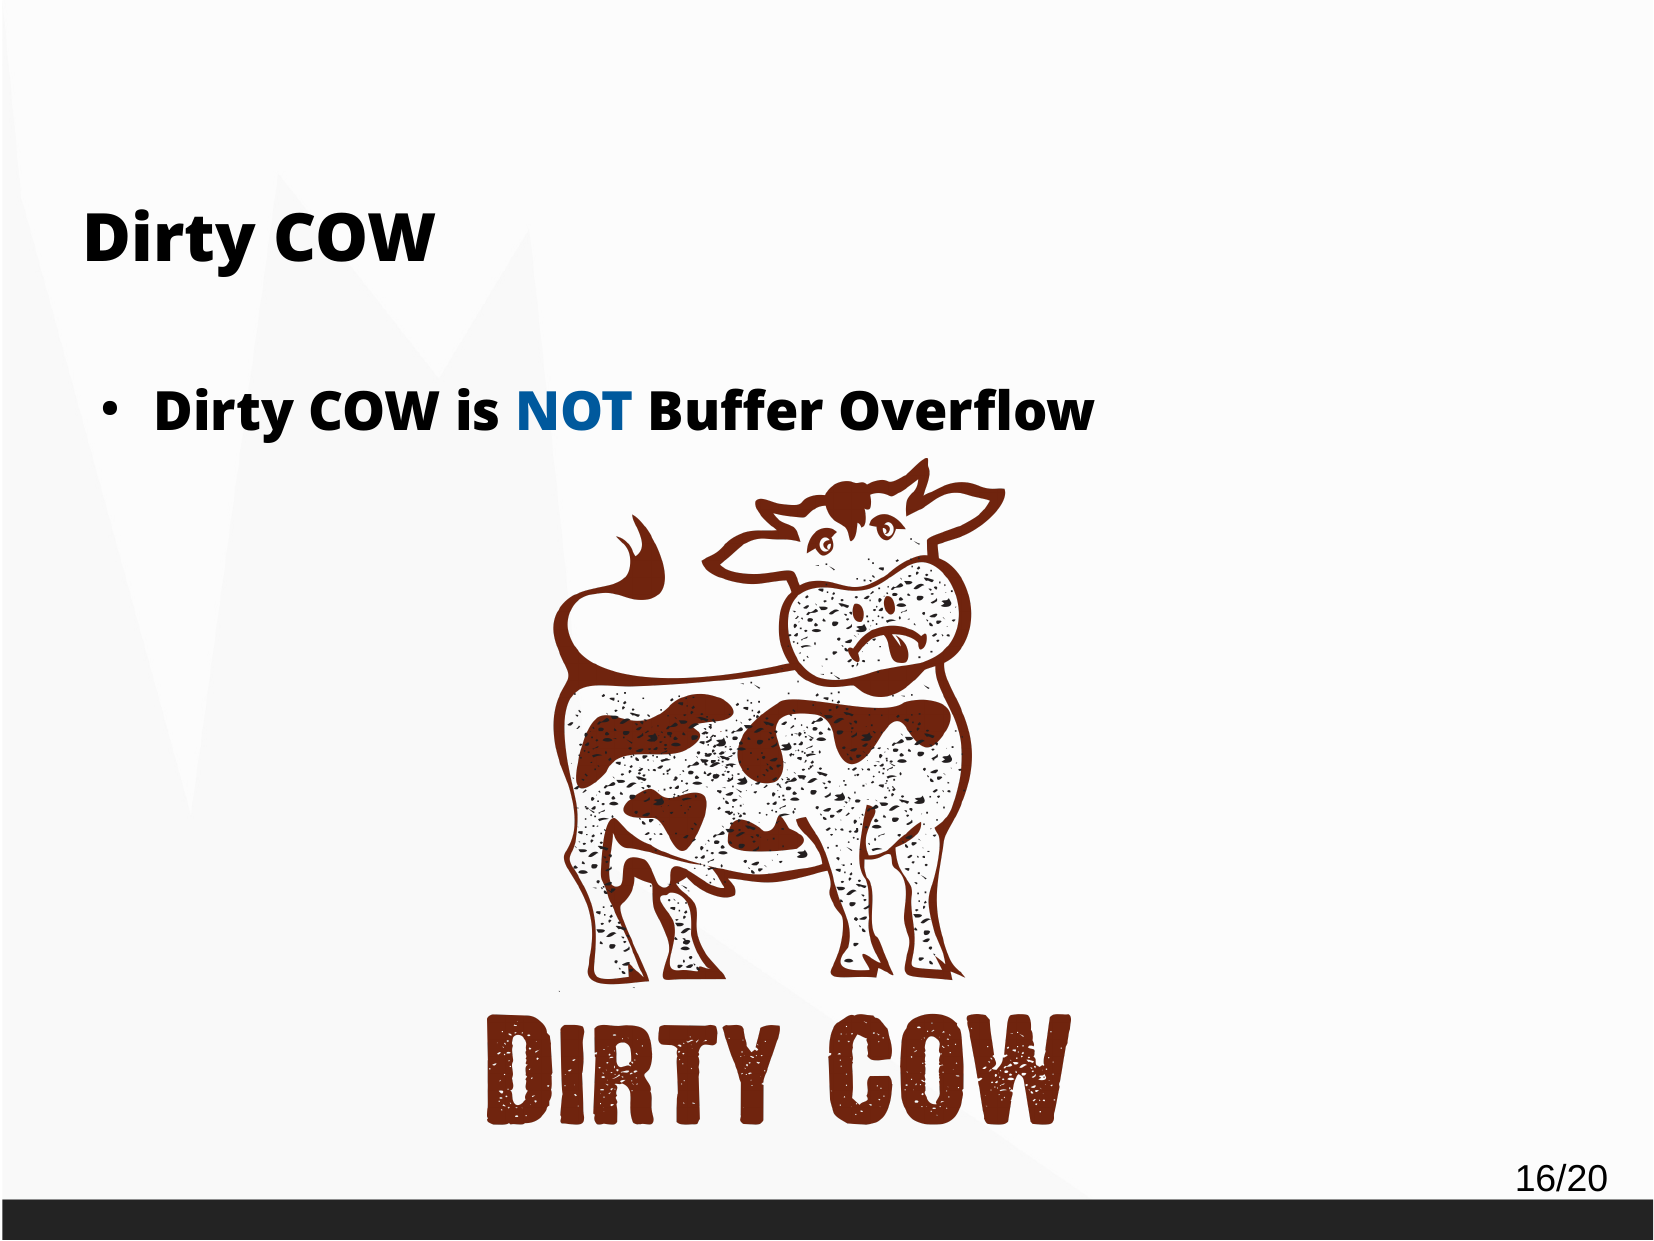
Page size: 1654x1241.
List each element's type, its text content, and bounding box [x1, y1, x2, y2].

title Dirty COW [82, 132, 1571, 340]
text_box 16/20 [1500, 1149, 1651, 1201]
list Dirty COW is NOT Buffer Overflow [82, 372, 1571, 1093]
picture [2, 0, 1654, 1241]
